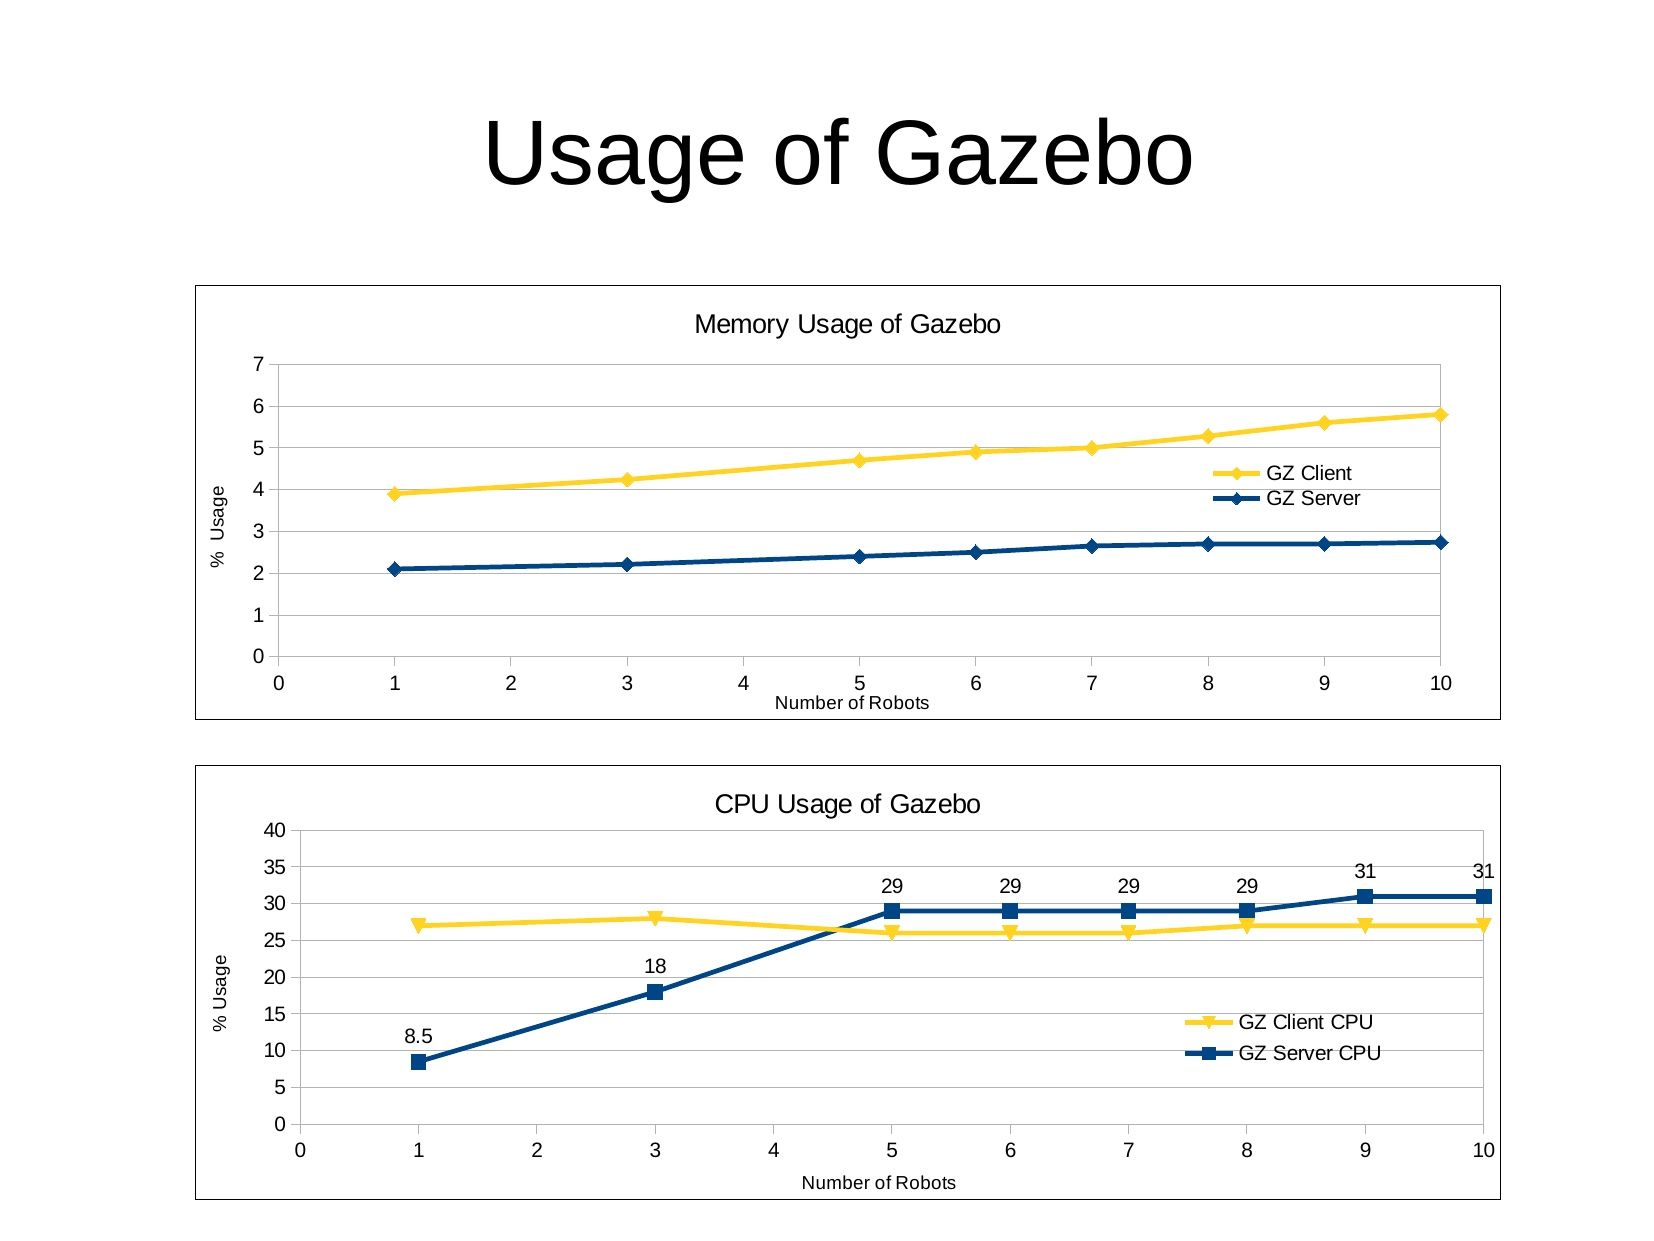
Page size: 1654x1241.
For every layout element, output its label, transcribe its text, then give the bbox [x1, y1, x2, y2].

chart [195, 285, 1501, 721]
title Usage of Gazebo [82, 49, 1571, 257]
chart [195, 765, 1501, 1201]
